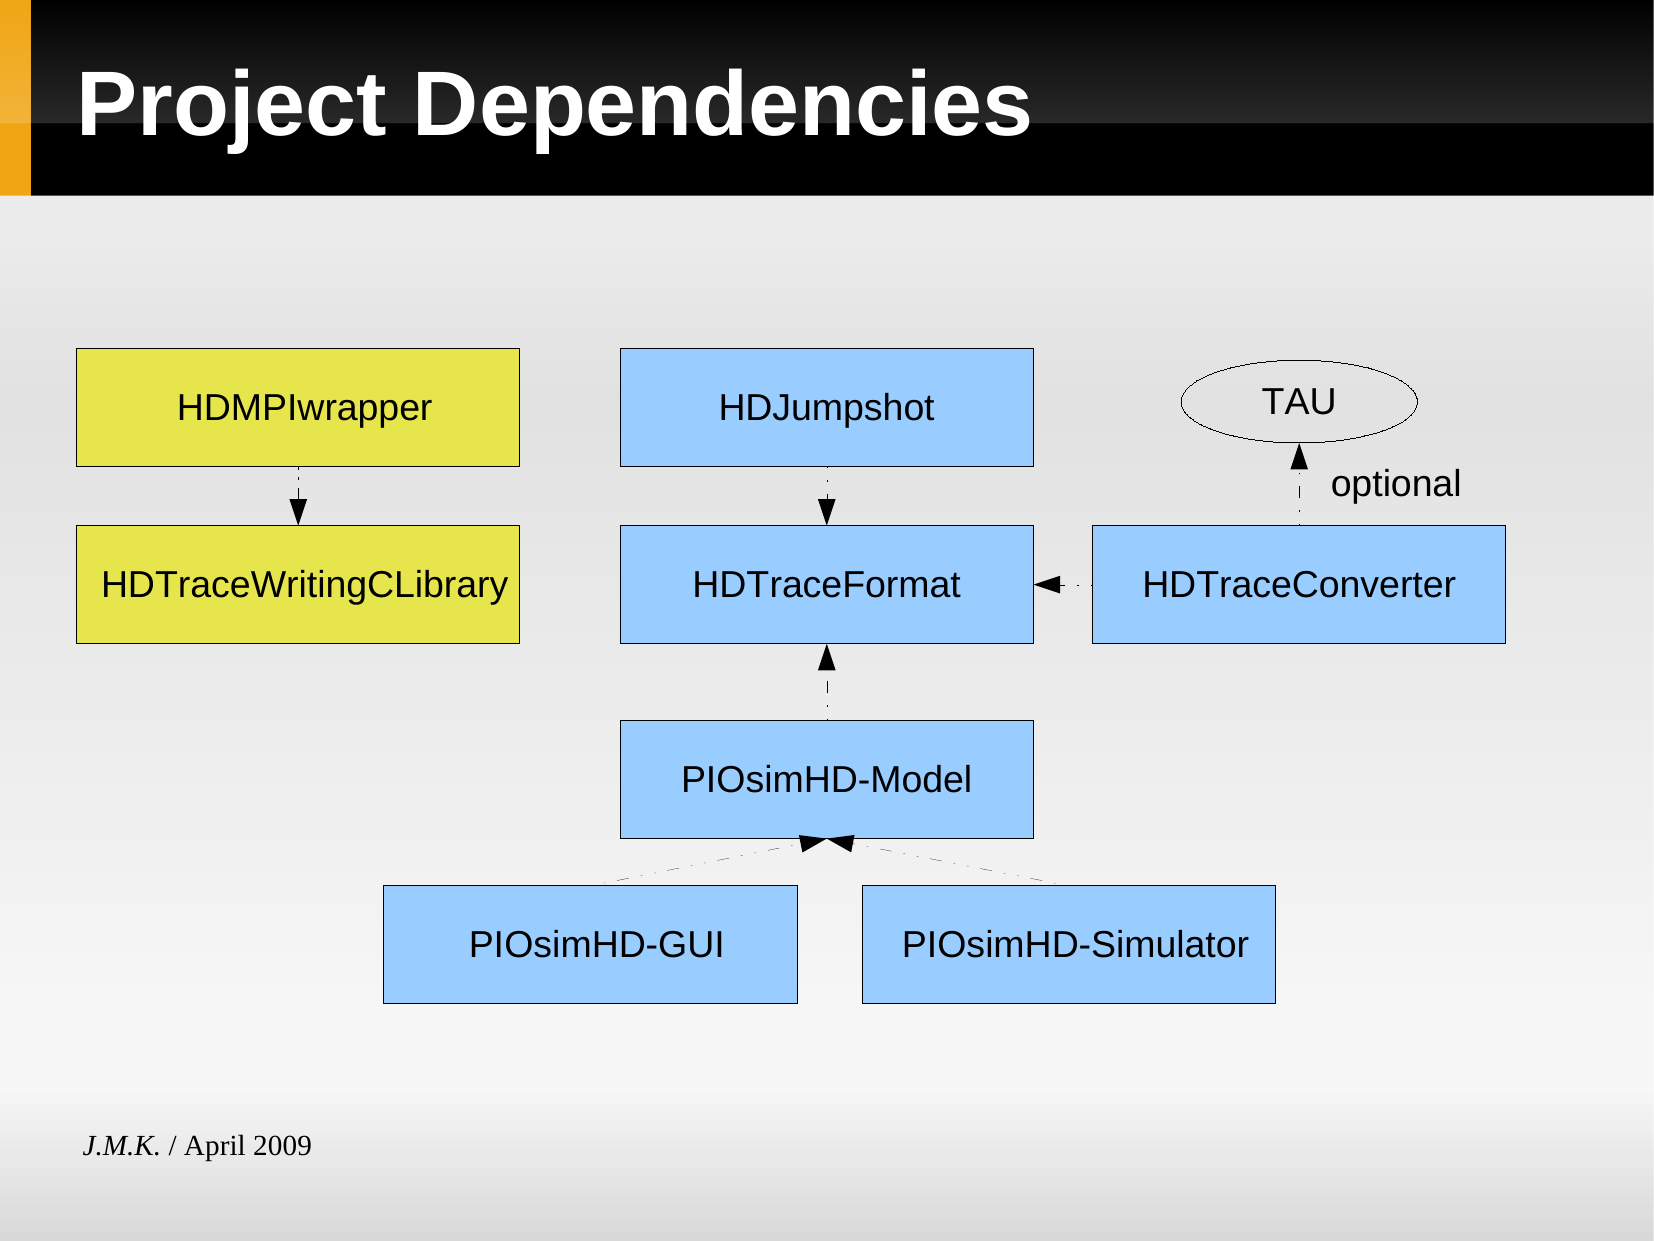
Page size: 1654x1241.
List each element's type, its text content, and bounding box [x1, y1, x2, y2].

text_box optional [1315, 454, 1477, 512]
text_box TAU [1181, 360, 1418, 443]
text_box PIOsimHD-Model [620, 720, 1034, 839]
picture [0, 0, 1654, 1241]
text_box PIOsimHD-GUI [383, 885, 798, 1004]
text_box HDJumpshot [620, 348, 1034, 467]
title Project Dependencies [76, 0, 1565, 208]
text_box PIOsimHD-Simulator [862, 885, 1276, 1004]
text_box HDTraceConverter [1092, 525, 1506, 644]
text_box HDTraceFormat [620, 525, 1034, 644]
text_box HDMPIwrapper [76, 348, 520, 467]
text_box HDTraceWritingCLibrary [76, 525, 520, 644]
